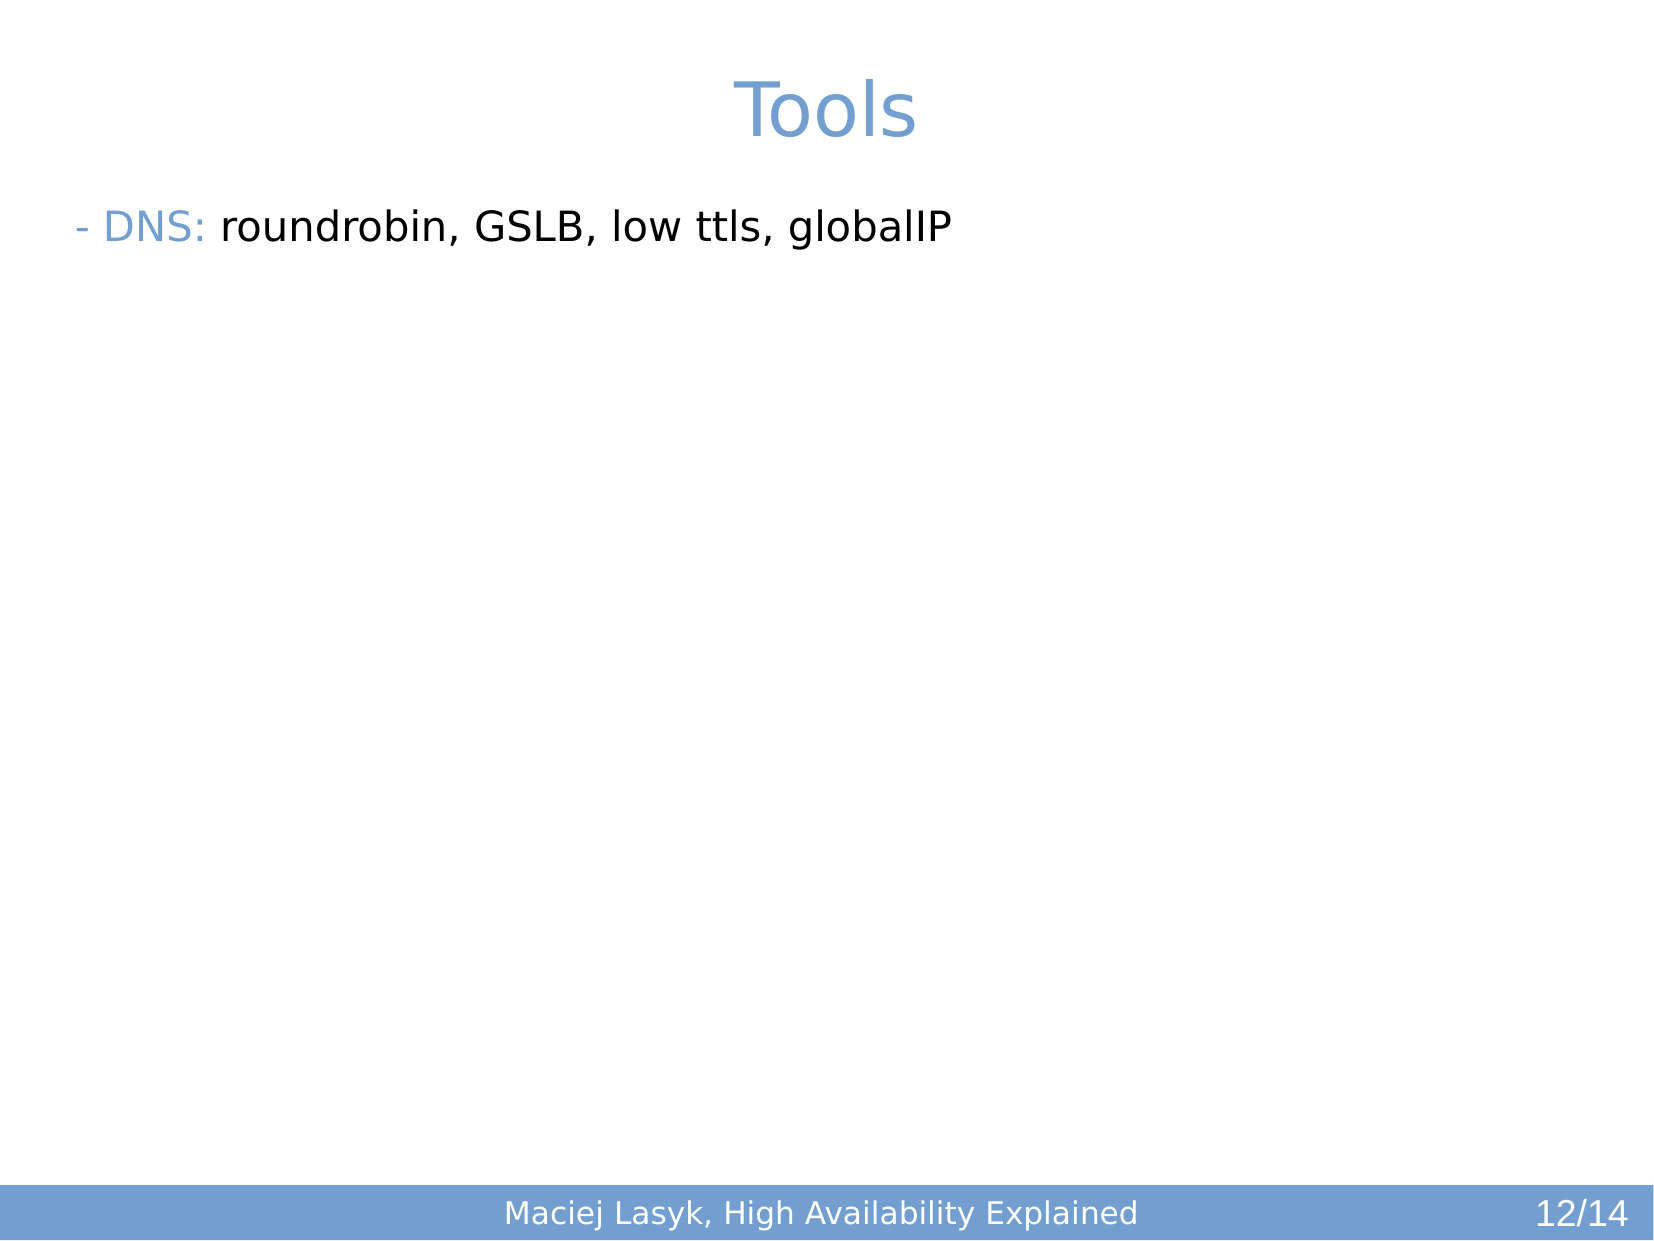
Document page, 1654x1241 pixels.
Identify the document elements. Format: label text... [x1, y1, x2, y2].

text_box - DNS: roundrobin, GSLB, low ttls, globalIP [60, 195, 968, 259]
text_box Tools [719, 60, 934, 163]
text_box [1644, 1185, 1654, 1241]
text_box 12/14 [1509, 1185, 1644, 1241]
text_box Maciej Lasyk, High Availability Explained [489, 1188, 1165, 1240]
text_box [0, 1185, 1509, 1241]
